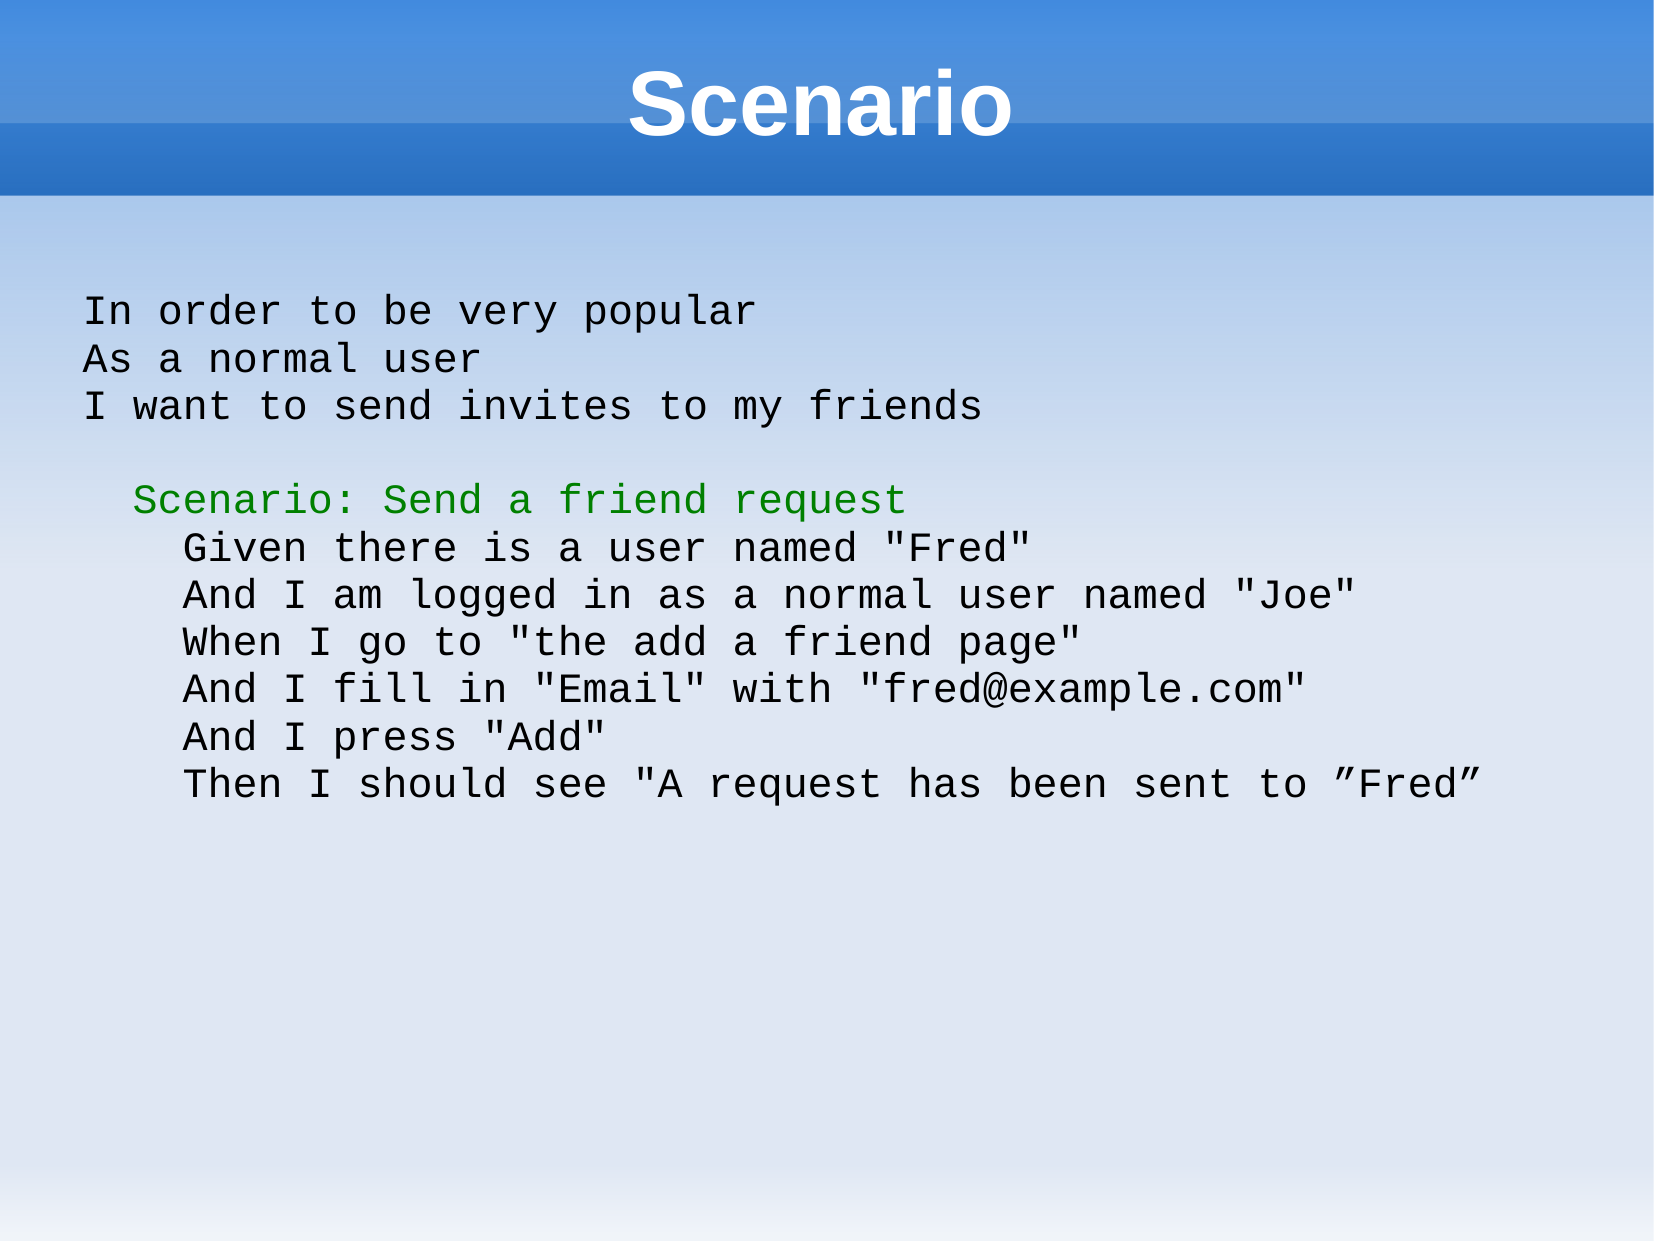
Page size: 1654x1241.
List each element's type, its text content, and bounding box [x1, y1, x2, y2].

list In order to be very popular As a normal user I want to send invites to my friends Scenario: Send a friend request Given there is a user named "Fred" And I am logged in as a normal user named "Joe" When I go to "the add a friend page" And I fill in "Email" with "fred@example.com" And I press "Add" Then I should see "A request has been sent to ”Fred” [82, 290, 1571, 1109]
picture [0, 0, 1654, 1241]
title Scenario [76, 0, 1565, 208]
